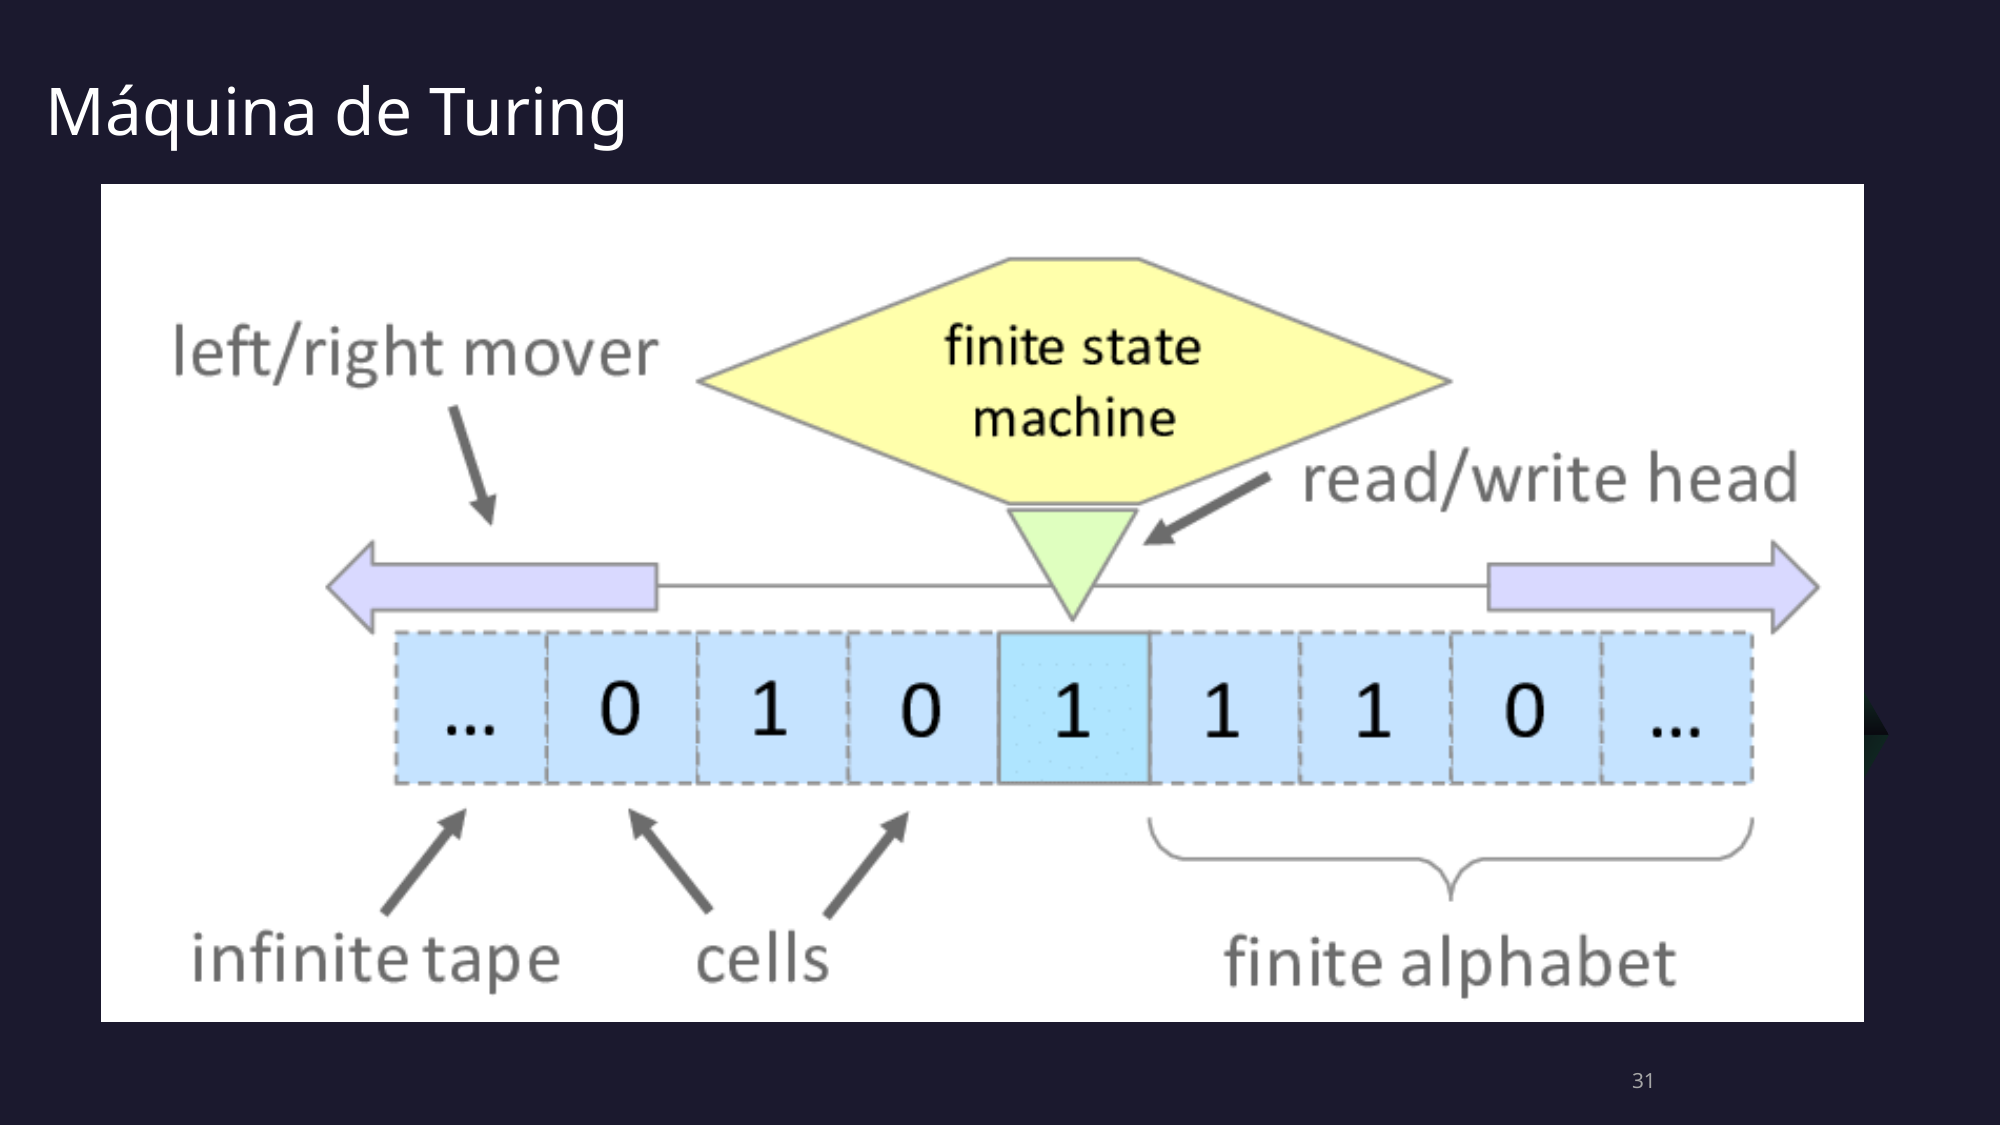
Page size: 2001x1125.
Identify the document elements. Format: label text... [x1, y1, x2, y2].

text_box [1632, 1067, 1910, 1093]
picture [101, 184, 1864, 1022]
title Máquina de Turing [45, 36, 756, 150]
